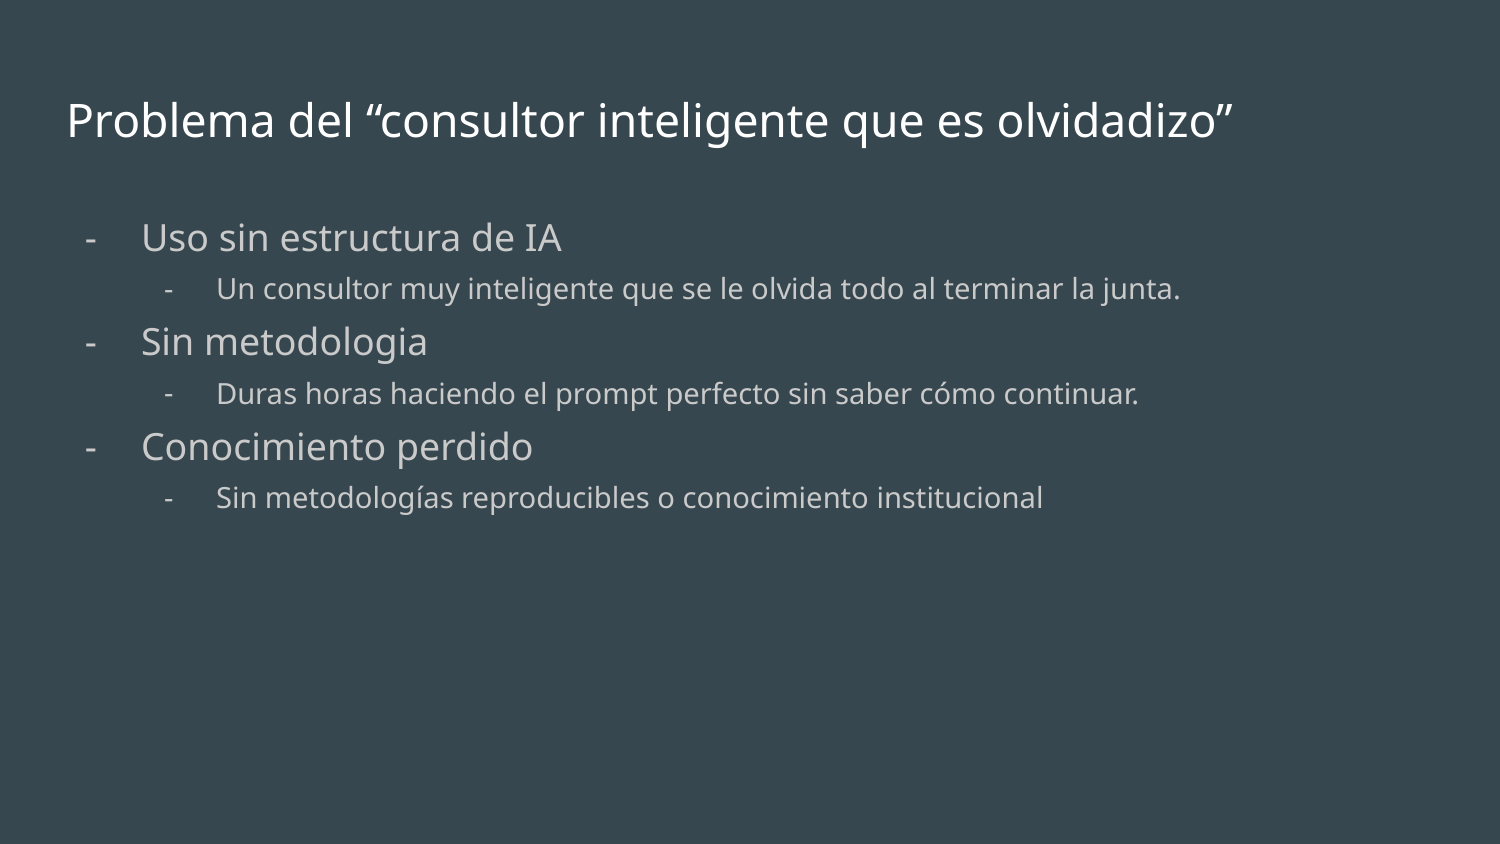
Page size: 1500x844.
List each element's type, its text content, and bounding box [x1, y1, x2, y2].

list Uso sin estructura de IA Un consultor muy inteligente que se le olvida todo al terminar la junta. Sin metodologia Duras horas haciendo el prompt perfecto sin saber cómo continuar. Conocimiento perdido Sin metodologías reproducibles o conocimiento institucional [51, 189, 1449, 750]
title Problema del “consultor inteligente que es olvidadizo” [51, 72, 1449, 167]
